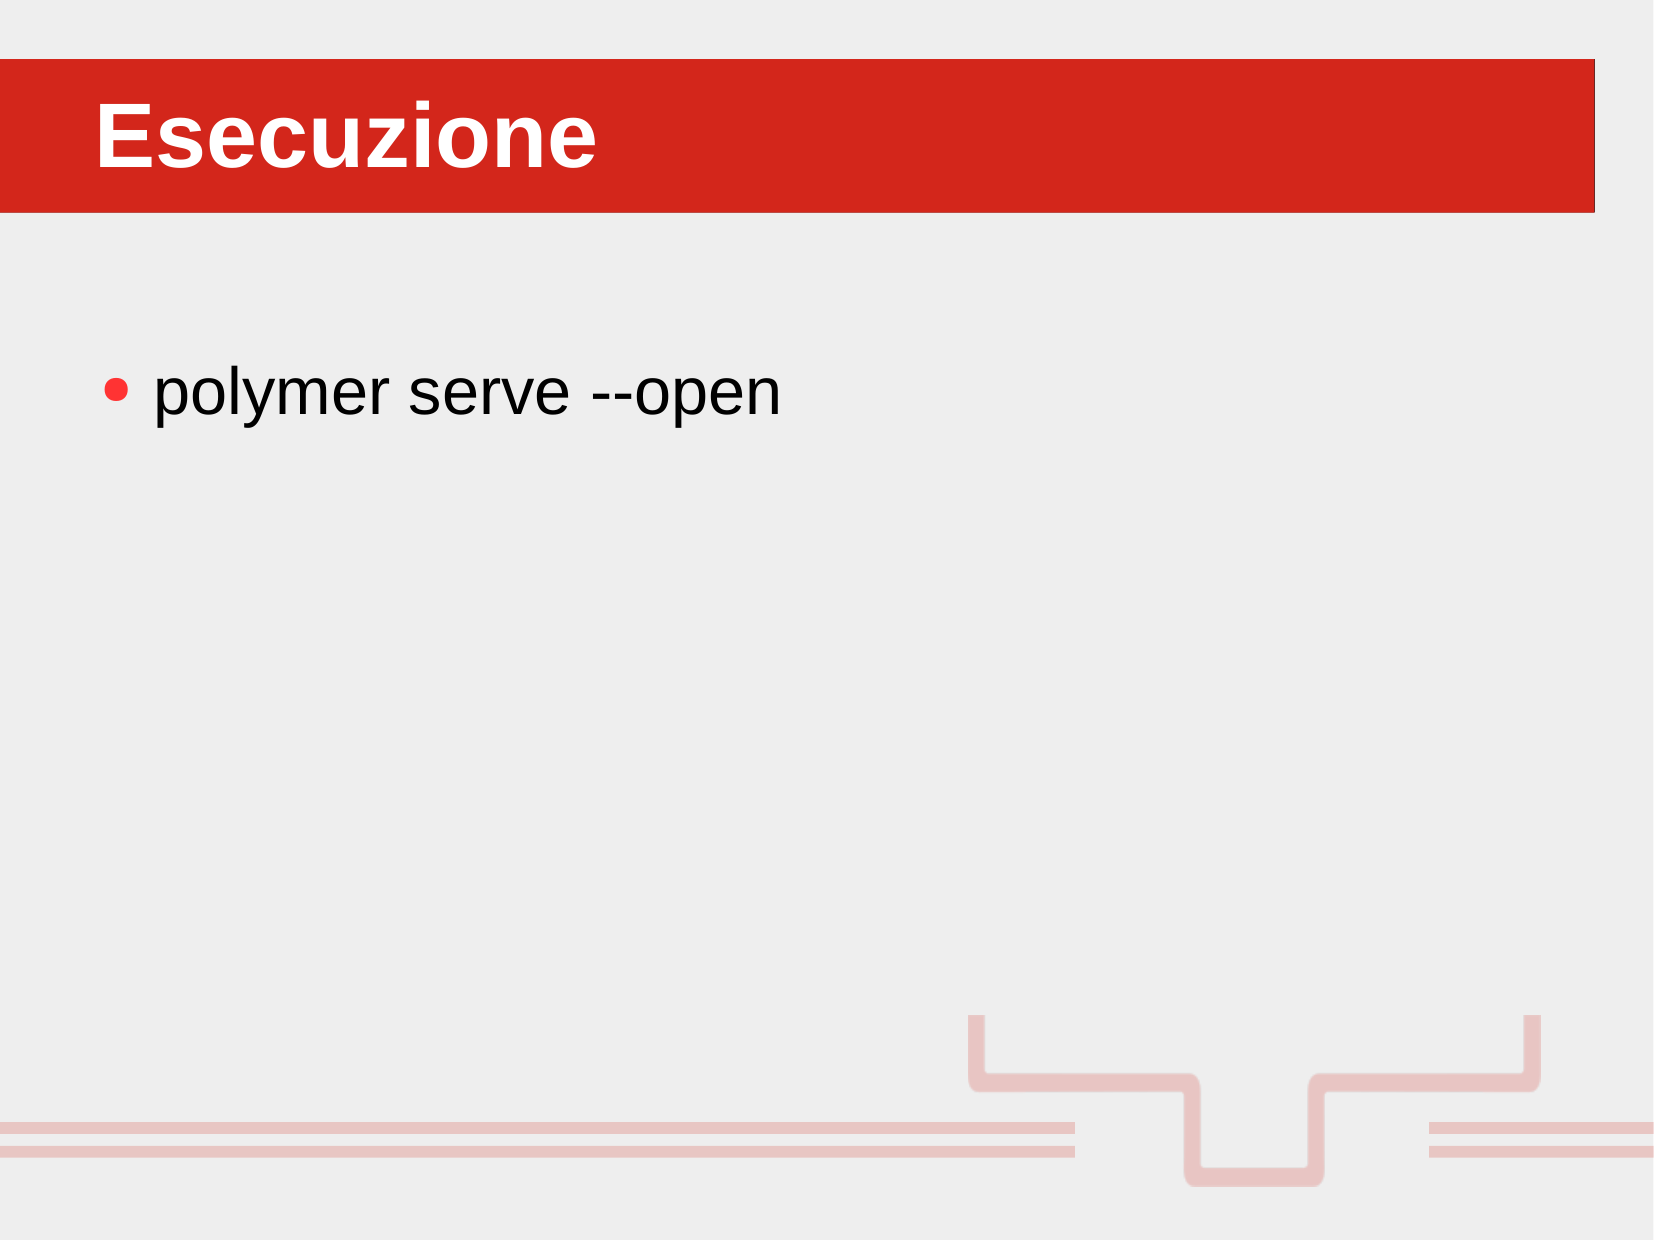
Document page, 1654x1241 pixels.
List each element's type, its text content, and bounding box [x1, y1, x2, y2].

list polymer serve --open [82, 354, 1571, 1122]
picture [968, 1015, 1541, 1187]
text_box [1541, 1122, 1654, 1134]
title Esecuzione [0, 59, 1595, 213]
text_box [1541, 1145, 1654, 1158]
text_box [0, 1145, 968, 1158]
text_box [0, 1122, 968, 1134]
